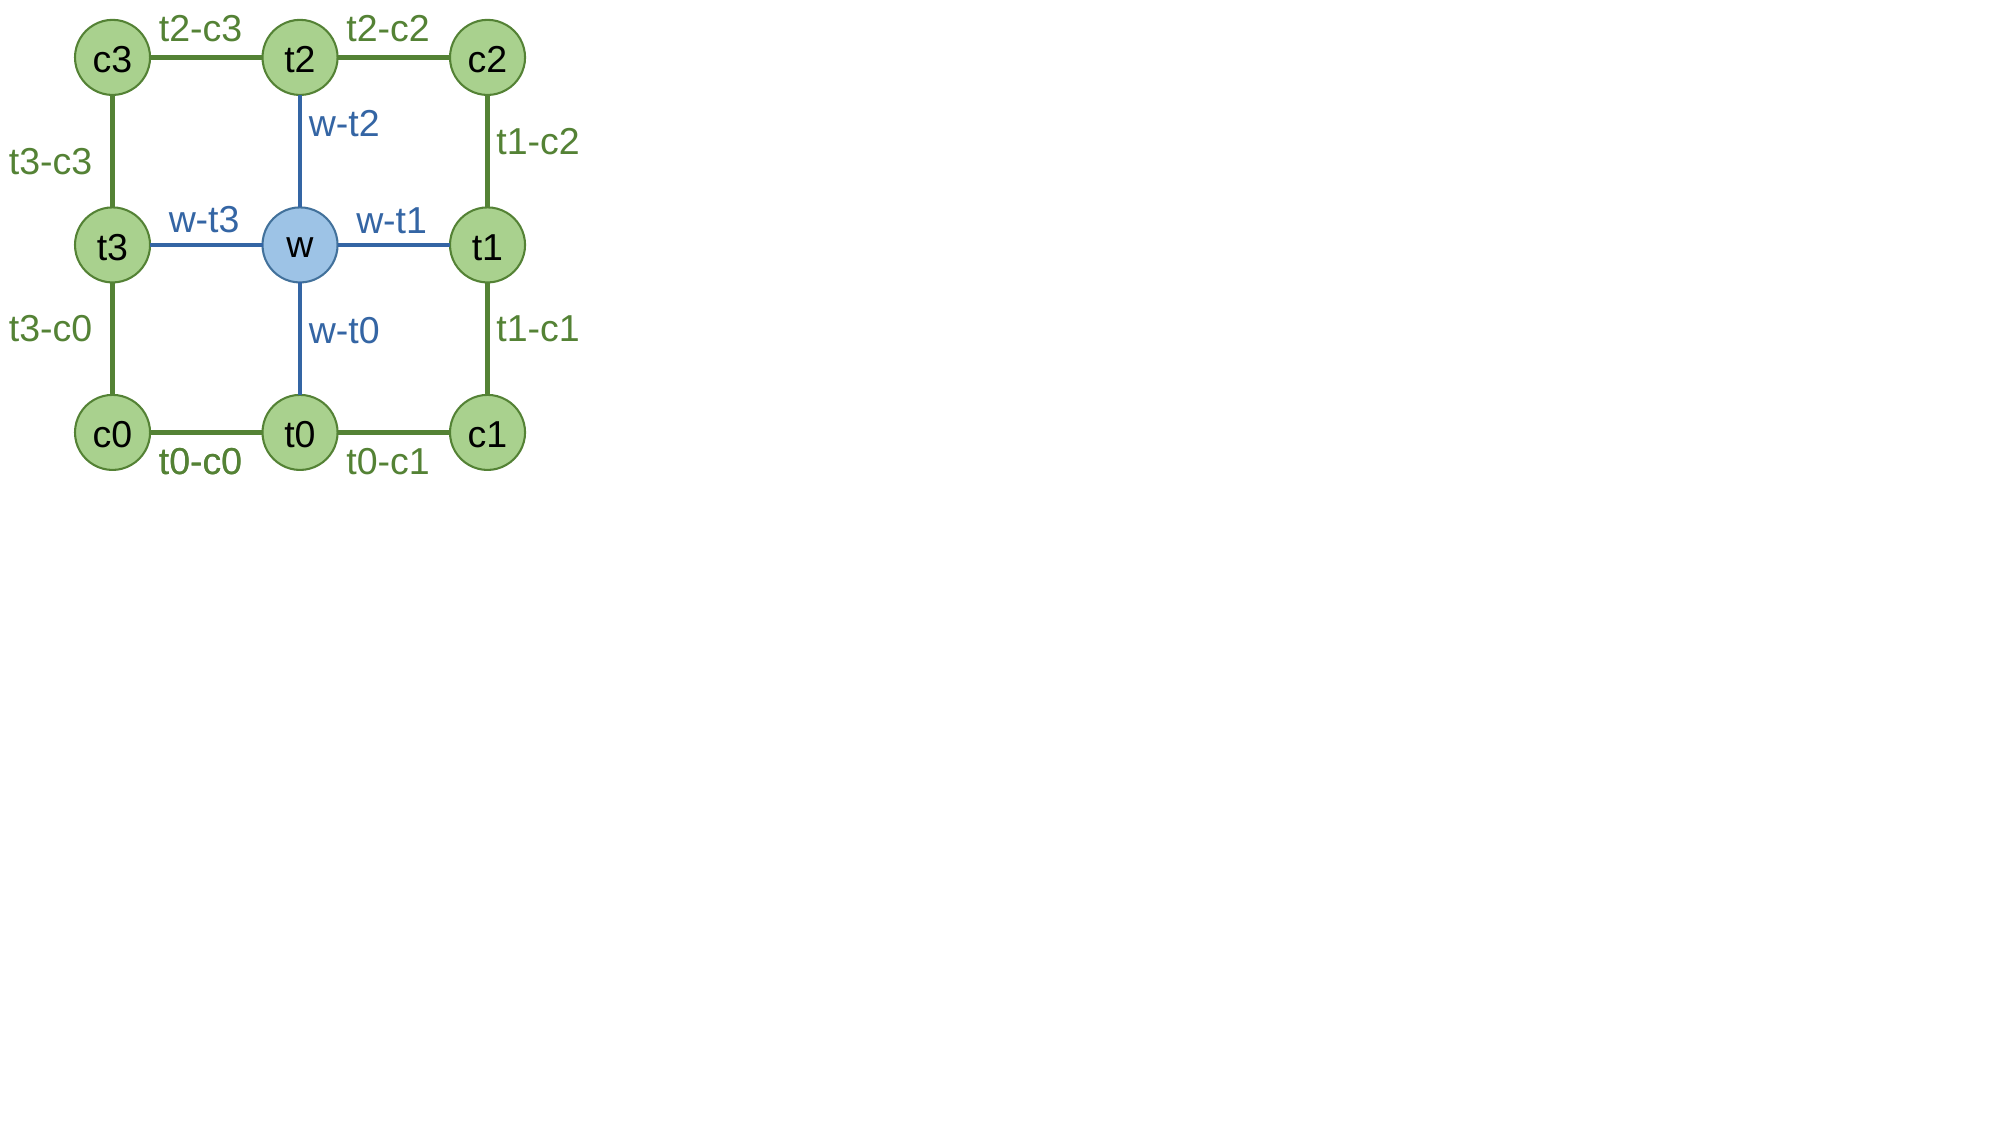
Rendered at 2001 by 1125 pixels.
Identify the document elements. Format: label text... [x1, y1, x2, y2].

text_box c1 [450, 395, 526, 470]
text_box t3-c3 [0, 132, 122, 190]
text_box t2 [262, 19, 338, 95]
text_box w-t2 [302, 94, 426, 153]
text_box c3 [75, 19, 150, 95]
text_box t3 [75, 207, 150, 283]
text_box t1 [450, 207, 526, 283]
text_box t2-c2 [337, 0, 460, 58]
text_box t1-c1 [487, 299, 610, 358]
text_box w-t0 [300, 302, 426, 360]
text_box w [262, 207, 338, 283]
text_box t0 [262, 395, 338, 470]
text_box c0 [75, 395, 150, 470]
text_box t1-c2 [487, 112, 610, 170]
text_box c2 [450, 19, 526, 95]
text_box t2-c3 [150, 0, 272, 58]
text_box w-t3 [159, 190, 286, 248]
text_box w-t1 [347, 192, 474, 250]
text_box t0-c0 [150, 432, 272, 490]
text_box t3-c0 [0, 299, 122, 358]
text_box t0-c1 [337, 432, 460, 490]
